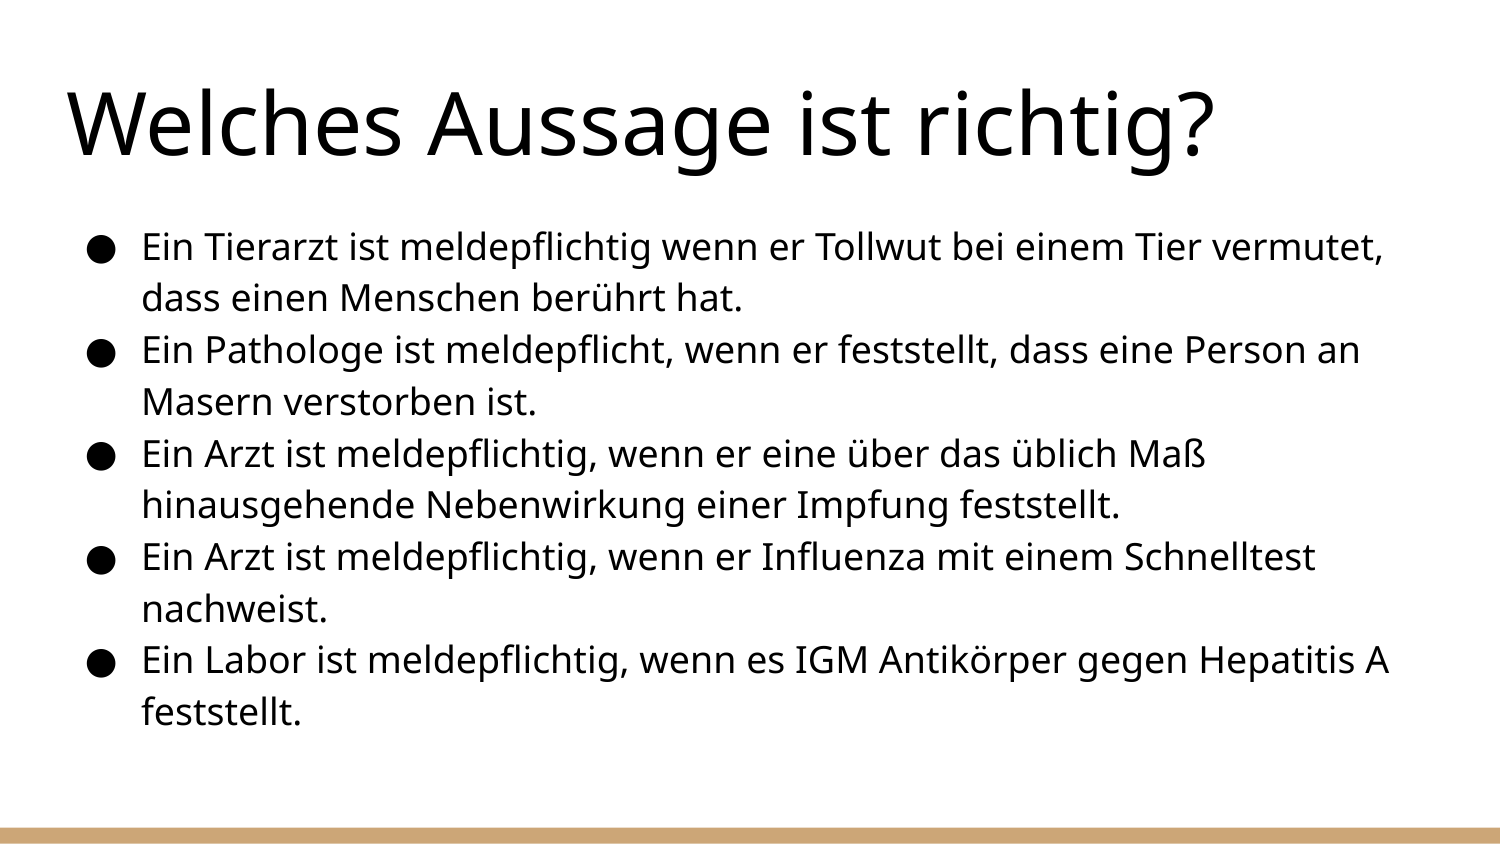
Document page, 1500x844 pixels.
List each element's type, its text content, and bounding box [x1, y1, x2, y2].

title Welches Aussage ist richtig? [51, 51, 1449, 189]
list Ein Tierarzt ist meldepflichtig wenn er Tollwut bei einem Tier vermutet, dass einen Menschen berührt hat. Ein Pathologe ist meldepflicht, wenn er feststellt, dass eine Person an Masern verstorben ist. Ein Arzt ist meldepflichtig, wenn er eine über das üblich Maß hinausgehende Nebenwirkung einer Impfung feststellt. Ein Arzt ist meldepflichtig, wenn er Influenza mit einem Schnelltest nachweist. Ein Labor ist meldepflichtig, wenn es IGM Antikörper gegen Hepatitis A feststellt. [51, 200, 1449, 752]
